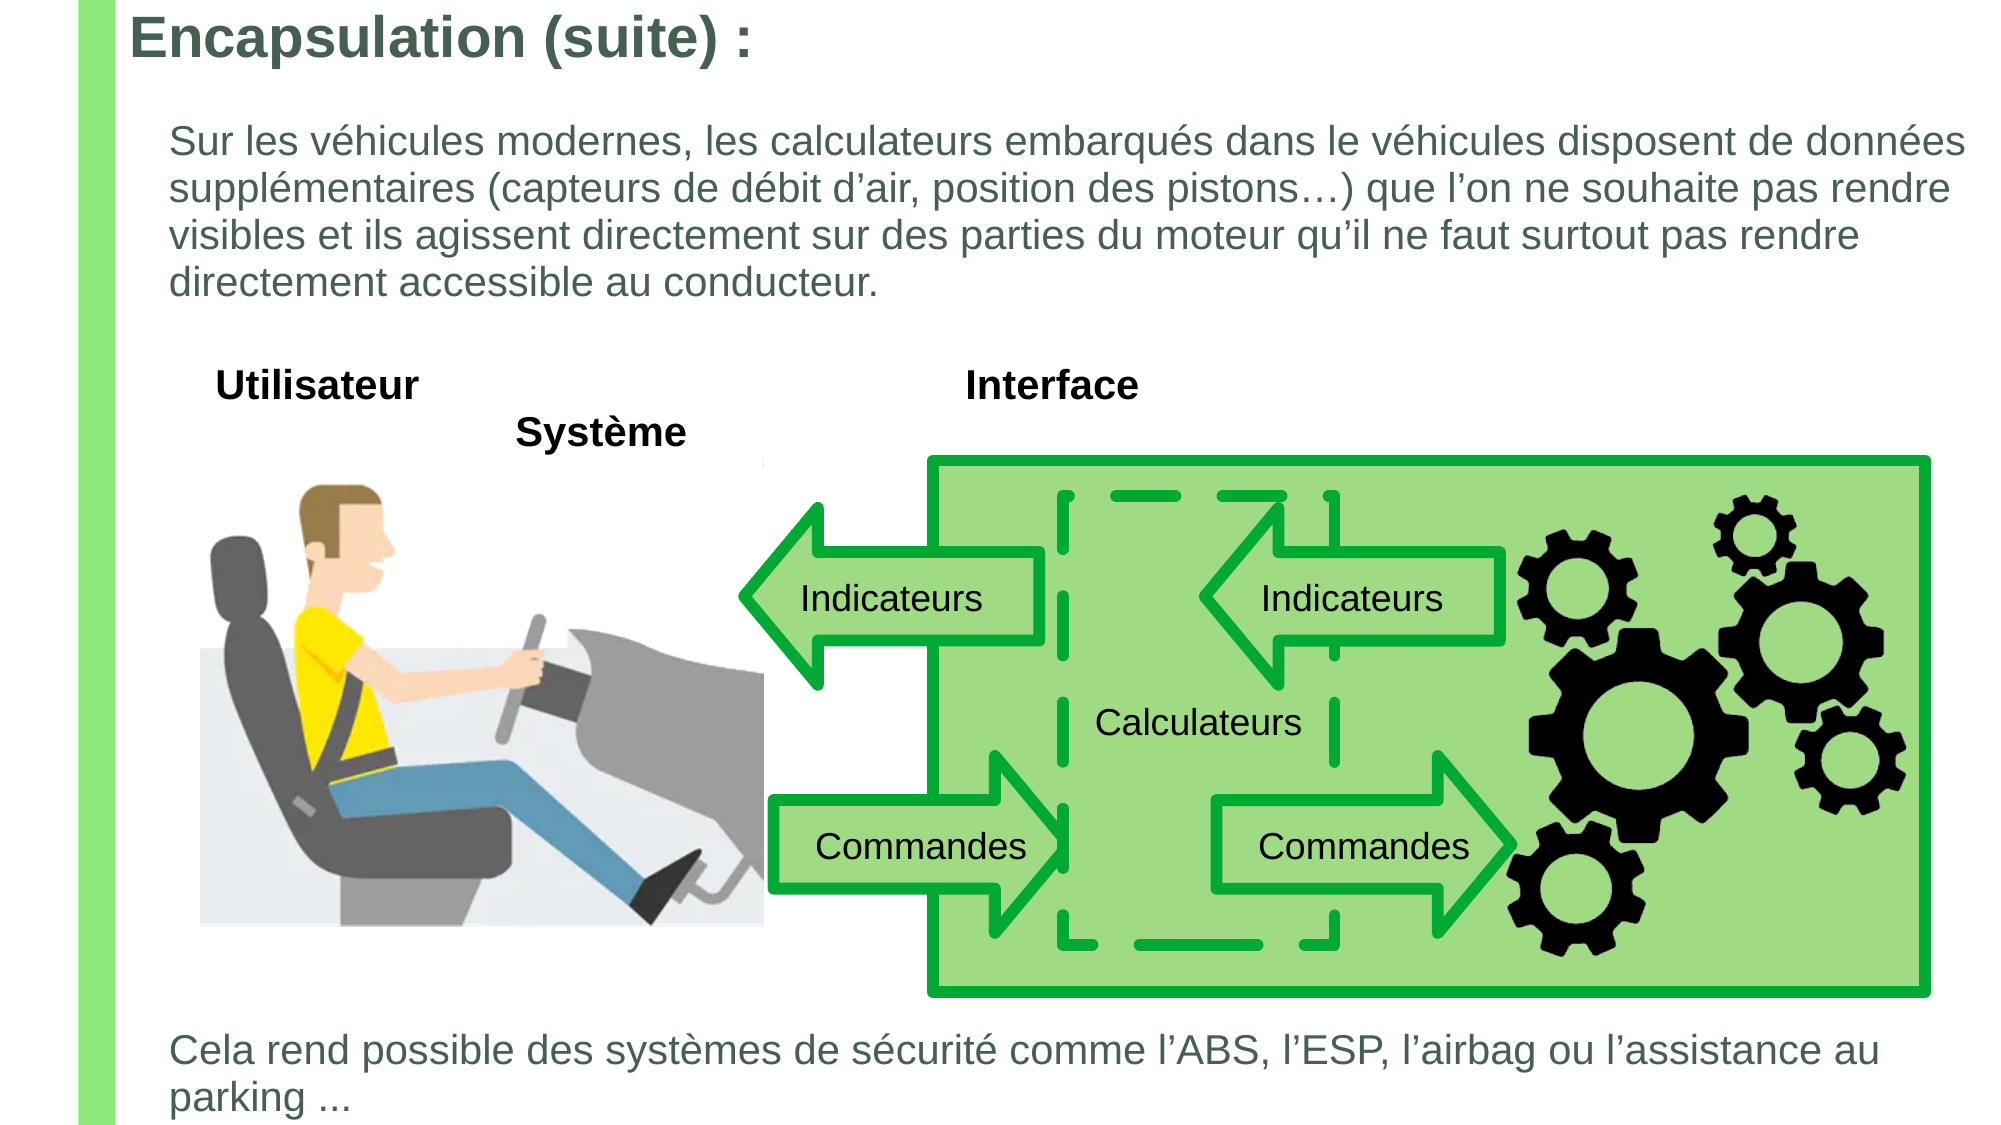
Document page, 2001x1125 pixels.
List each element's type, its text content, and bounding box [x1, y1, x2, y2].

text_box Encapsulation (suite) : [114, 0, 2000, 107]
text_box Commandes [1216, 755, 1512, 934]
text_box Sur les véhicules modernes, les calculateurs embarqués dans le véhicules disposent de données supplémentaires (capteurs de débit d’air, position des pistons…) que l’on ne souhaite pas rendre visibles et ils agissent directement sur des parties du moteur qu’il ne faut surtout pas rendre directement accessible au conducteur. [154, 110, 2000, 331]
text_box Cela rend possible des systèmes de sécurité comme l’ABS, l’ESP, l’airbag ou l’assistance au parking ... [154, 1019, 2000, 1125]
picture [200, 460, 764, 927]
text_box Indicateurs [744, 507, 1040, 685]
picture [1453, 477, 1961, 975]
text_box Calculateurs [1062, 496, 1335, 945]
text_box [933, 460, 1926, 835]
text_box [933, 854, 1926, 993]
text_box Indicateurs [1204, 507, 1500, 685]
text_box Commandes [773, 755, 1062, 933]
text_box [1335, 641, 1453, 800]
text_box Utilisateur Interface Système [200, 354, 1937, 421]
